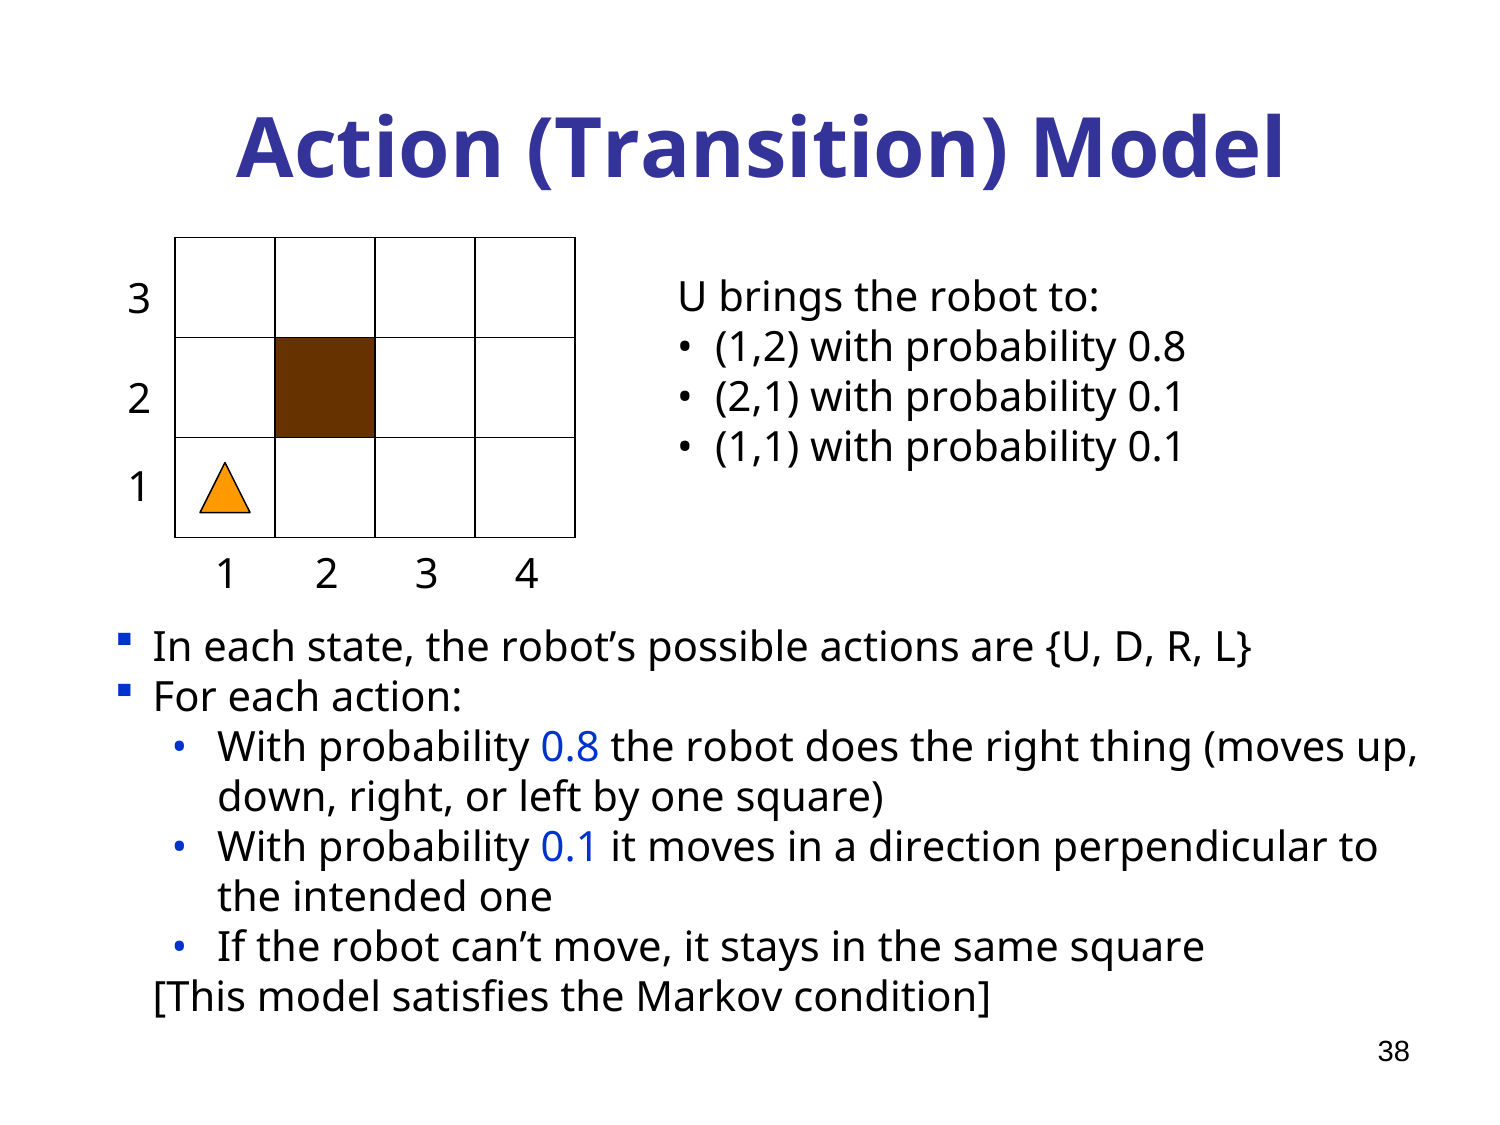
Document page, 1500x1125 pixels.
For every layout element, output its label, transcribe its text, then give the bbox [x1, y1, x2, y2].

text_box U brings the robot to: (1,2) with probability 0.8 (2,1) with probability 0.1 (1,1) with probability 0.1 [662, 262, 1202, 478]
text_box 2 [300, 539, 354, 605]
text_box 2 [112, 364, 167, 430]
text_box 3 [399, 539, 454, 605]
text_box 1 [200, 539, 254, 605]
text_box [200, 462, 251, 513]
text_box [274, 337, 375, 438]
text_box In each state, the robot’s possible actions are {U, D, R, L} For each action: With probability 0.8 the robot does the right thing (moves up, down, right, or left by one square) With probability 0.1 it moves in a direction perpendicular to the intended one If the robot can’t move, it stays in the same square [This model satisfies the Markov condition] [99, 612, 1451, 1029]
text_box 3 [112, 264, 167, 330]
text_box <number> [1074, 1024, 1426, 1103]
text_box 4 [500, 539, 554, 605]
title Action (Transition) Model [99, 49, 1425, 238]
text_box 1 [112, 451, 167, 518]
